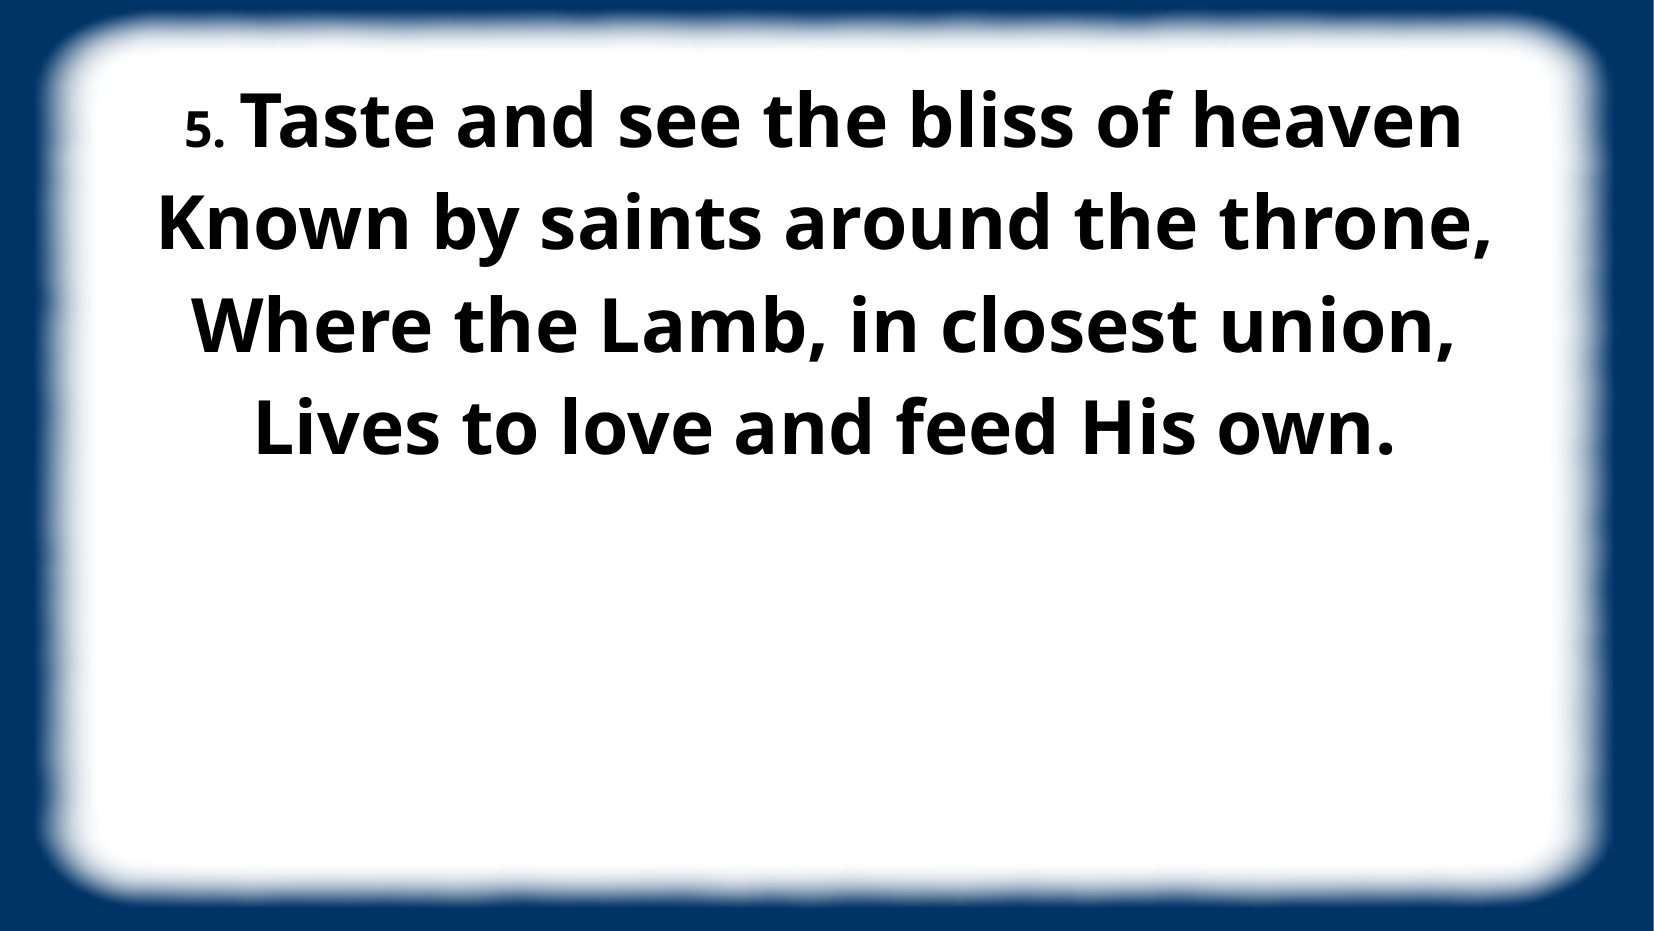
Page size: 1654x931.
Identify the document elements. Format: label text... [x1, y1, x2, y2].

text_box 5. Taste and see the bliss of heaven Known by saints around the throne, Where the Lamb, in closest union, Lives to love and feed His own. [105, 60, 1546, 475]
picture [0, 0, 1654, 931]
